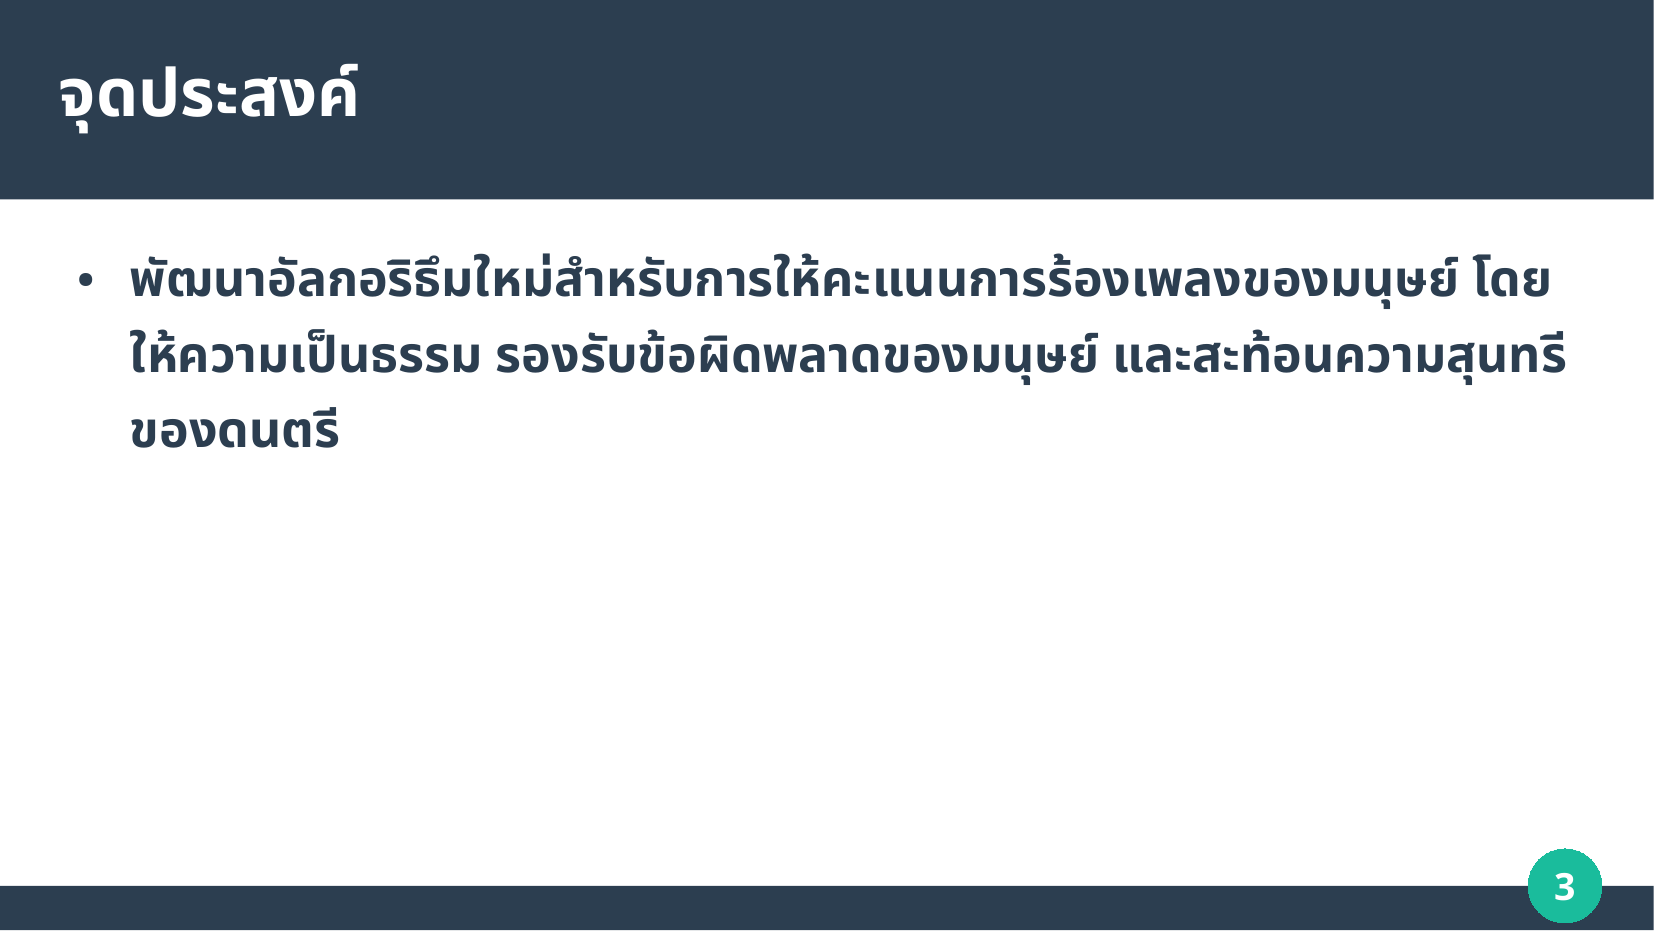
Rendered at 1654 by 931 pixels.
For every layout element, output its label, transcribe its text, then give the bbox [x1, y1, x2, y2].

title จุดประสงค์ [59, 37, 1595, 155]
list พัฒนาอัลกอริธึมใหม่สำหรับการให้คะแนนการร้องเพลงของมนุษย์ โดยให้ความเป็นธรรม รองรับข้อผิดพลาดของมนุษย์ และสะท้อนความสุนทรีของดนตรี [59, 243, 1595, 864]
